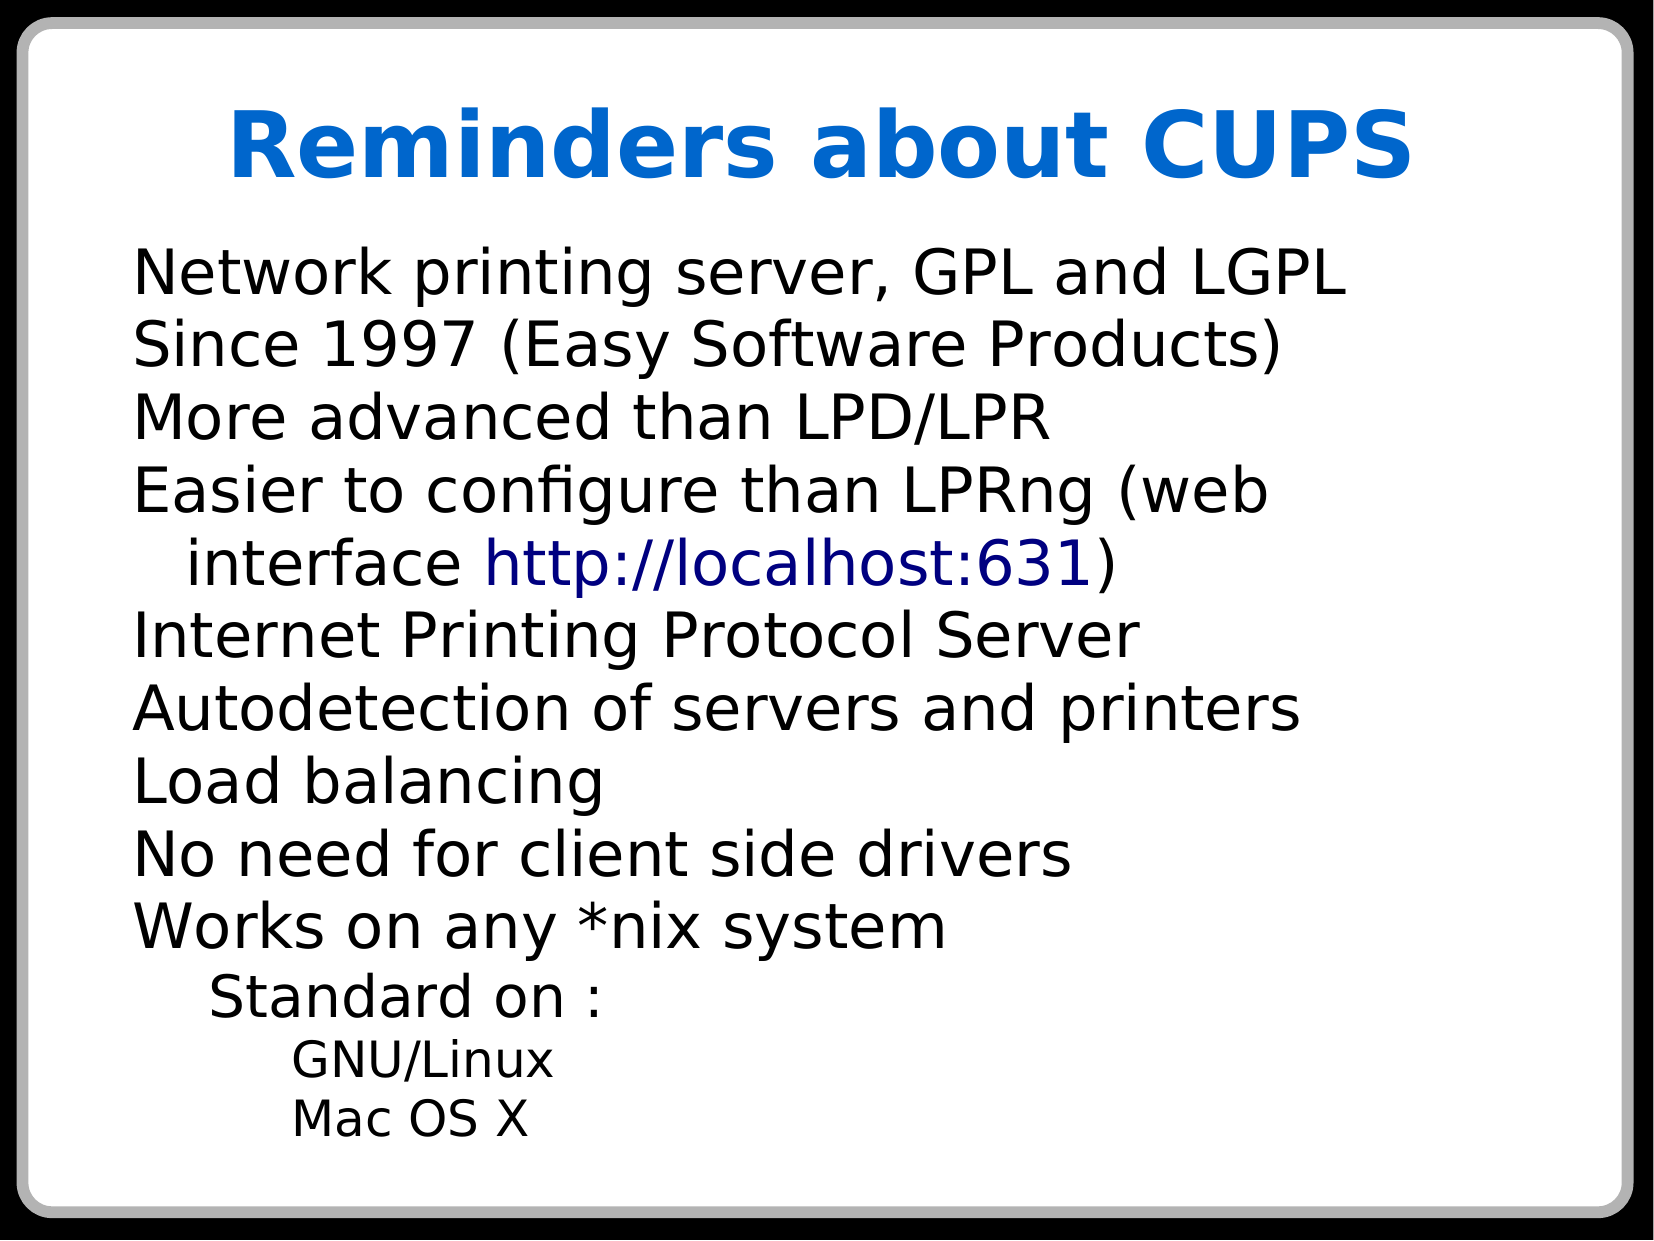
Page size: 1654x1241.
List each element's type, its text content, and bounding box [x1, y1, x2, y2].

list Network printing server, GPL and LGPL Since 1997 (Easy Software Products) More advanced than LPD/LPR Easier to configure than LPRng (web interface http://localhost:631) Internet Printing Protocol Server Autodetection of servers and printers Load balancing No need for client side drivers Works on any *nix system Standard on : GNU/Linux Mac OS X [114, 236, 1536, 1149]
title Reminders about CUPS [67, 91, 1577, 199]
